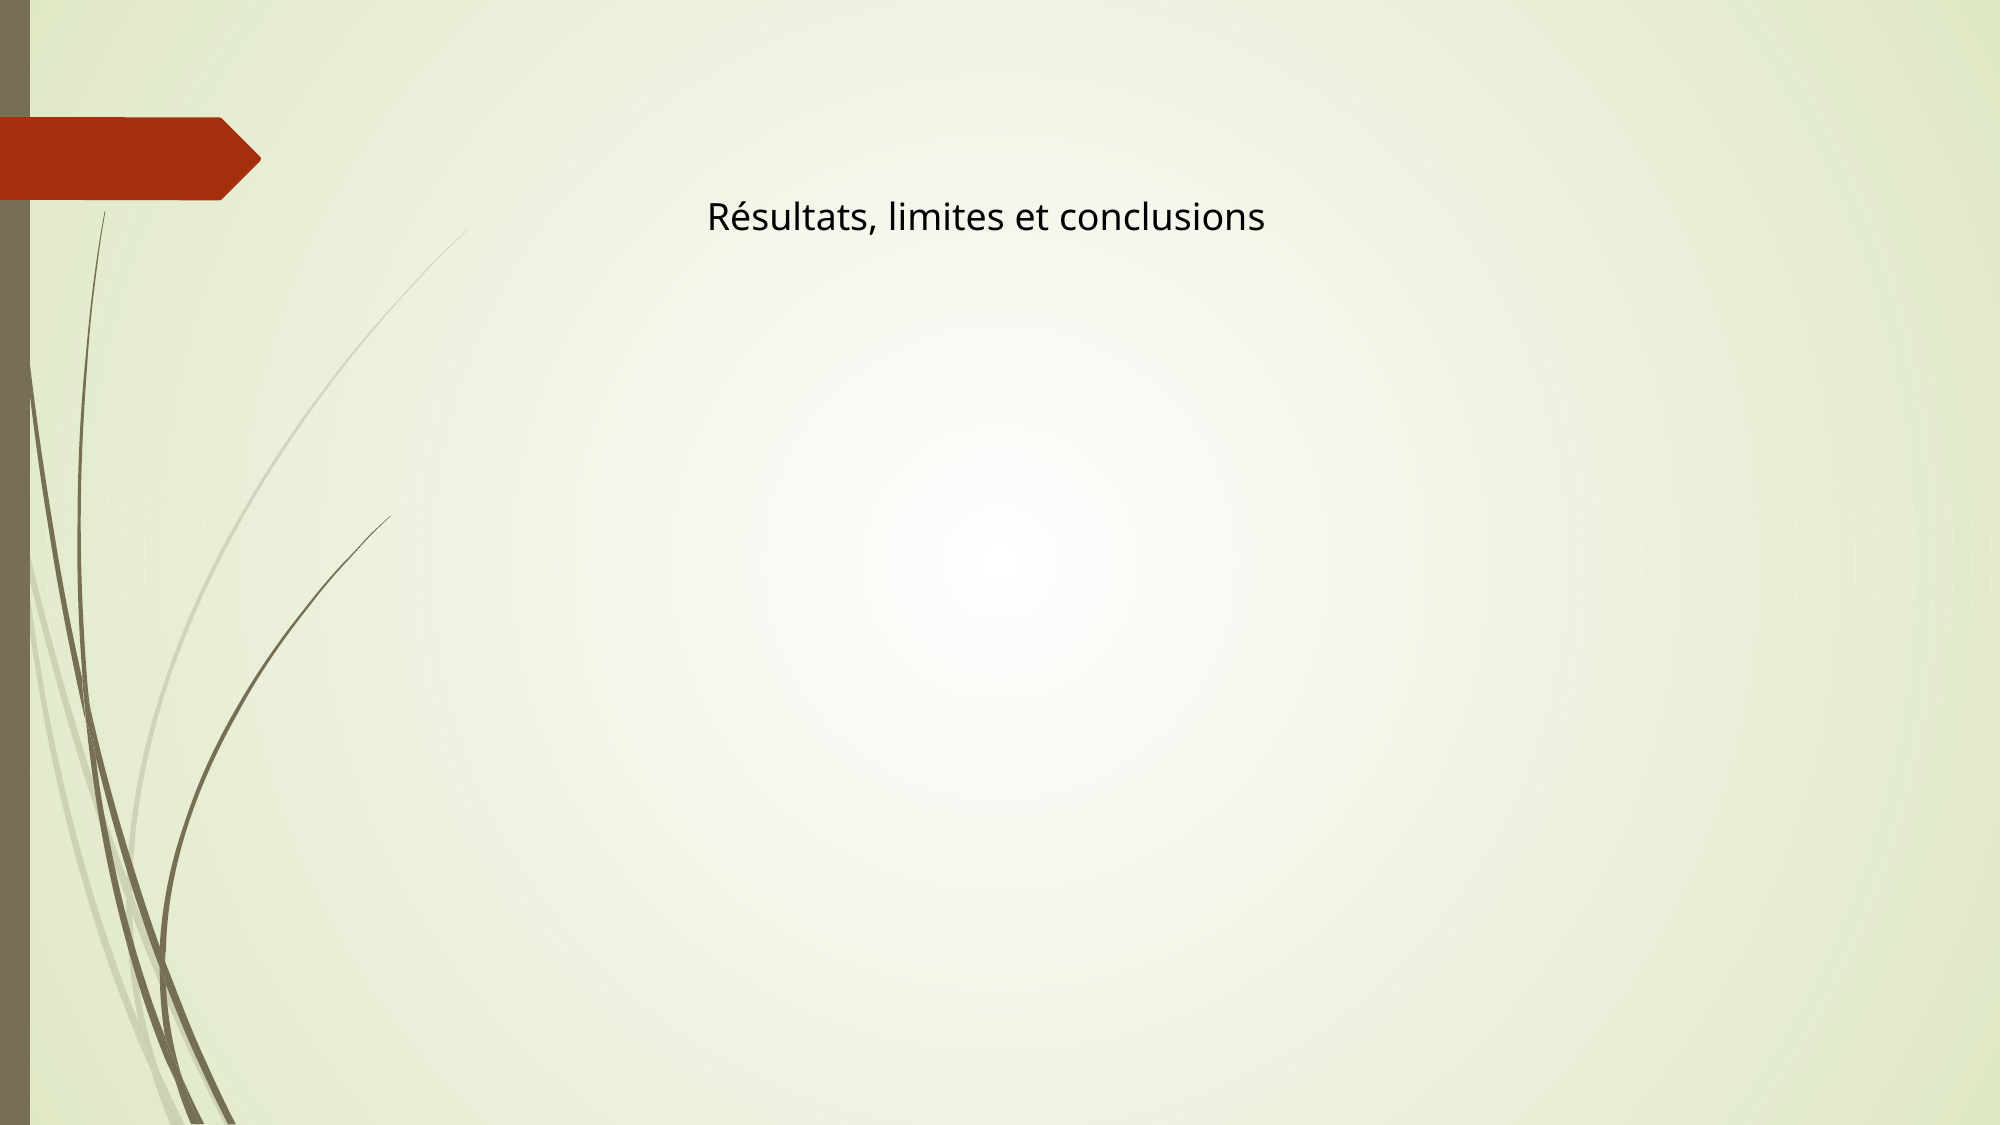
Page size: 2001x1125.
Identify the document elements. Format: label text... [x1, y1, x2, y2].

text_box Résultats, limites et conclusions [691, 185, 1702, 247]
